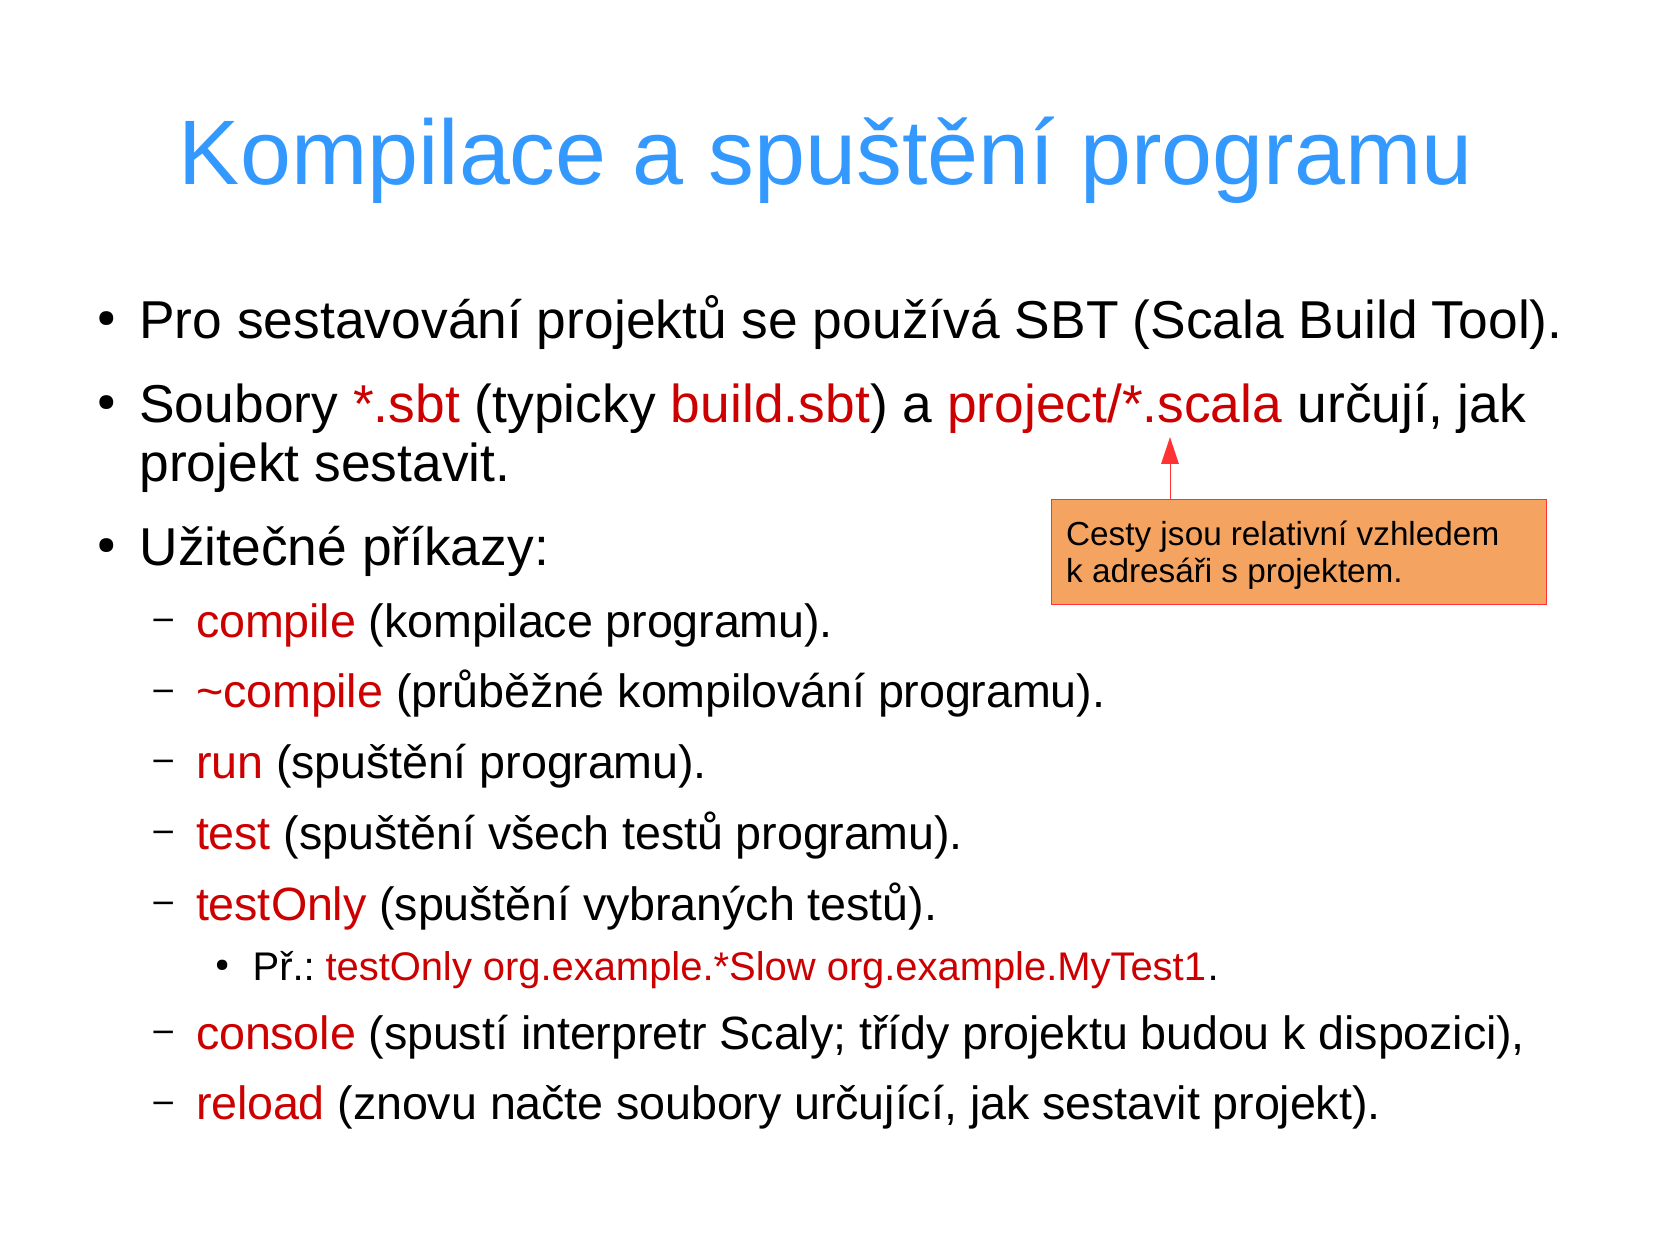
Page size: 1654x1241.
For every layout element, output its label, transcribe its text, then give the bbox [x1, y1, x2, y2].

list Pro sestavování projektů se používá SBT (Scala Build Tool). Soubory *.sbt (typicky build.sbt) a project/*.scala určují, jak projekt sestavit. Užitečné příkazy: compile (kompilace programu). ~compile (průběžné kompilování programu). run (spuštění programu). test (spuštění všech testů programu). testOnly (spuštění vybraných testů). Př.: testOnly org.example.*Slow org.example.MyTest1. console (spustí interpretr Scaly; třídy projektu budou k dispozici), reload (znovu načte soubory určující, jak sestavit projekt). [82, 290, 1571, 1171]
text_box Cesty jsou relativní vzhledem k adresáři s projektem. [1051, 499, 1547, 605]
title Kompilace a spuštění programu [82, 49, 1571, 257]
